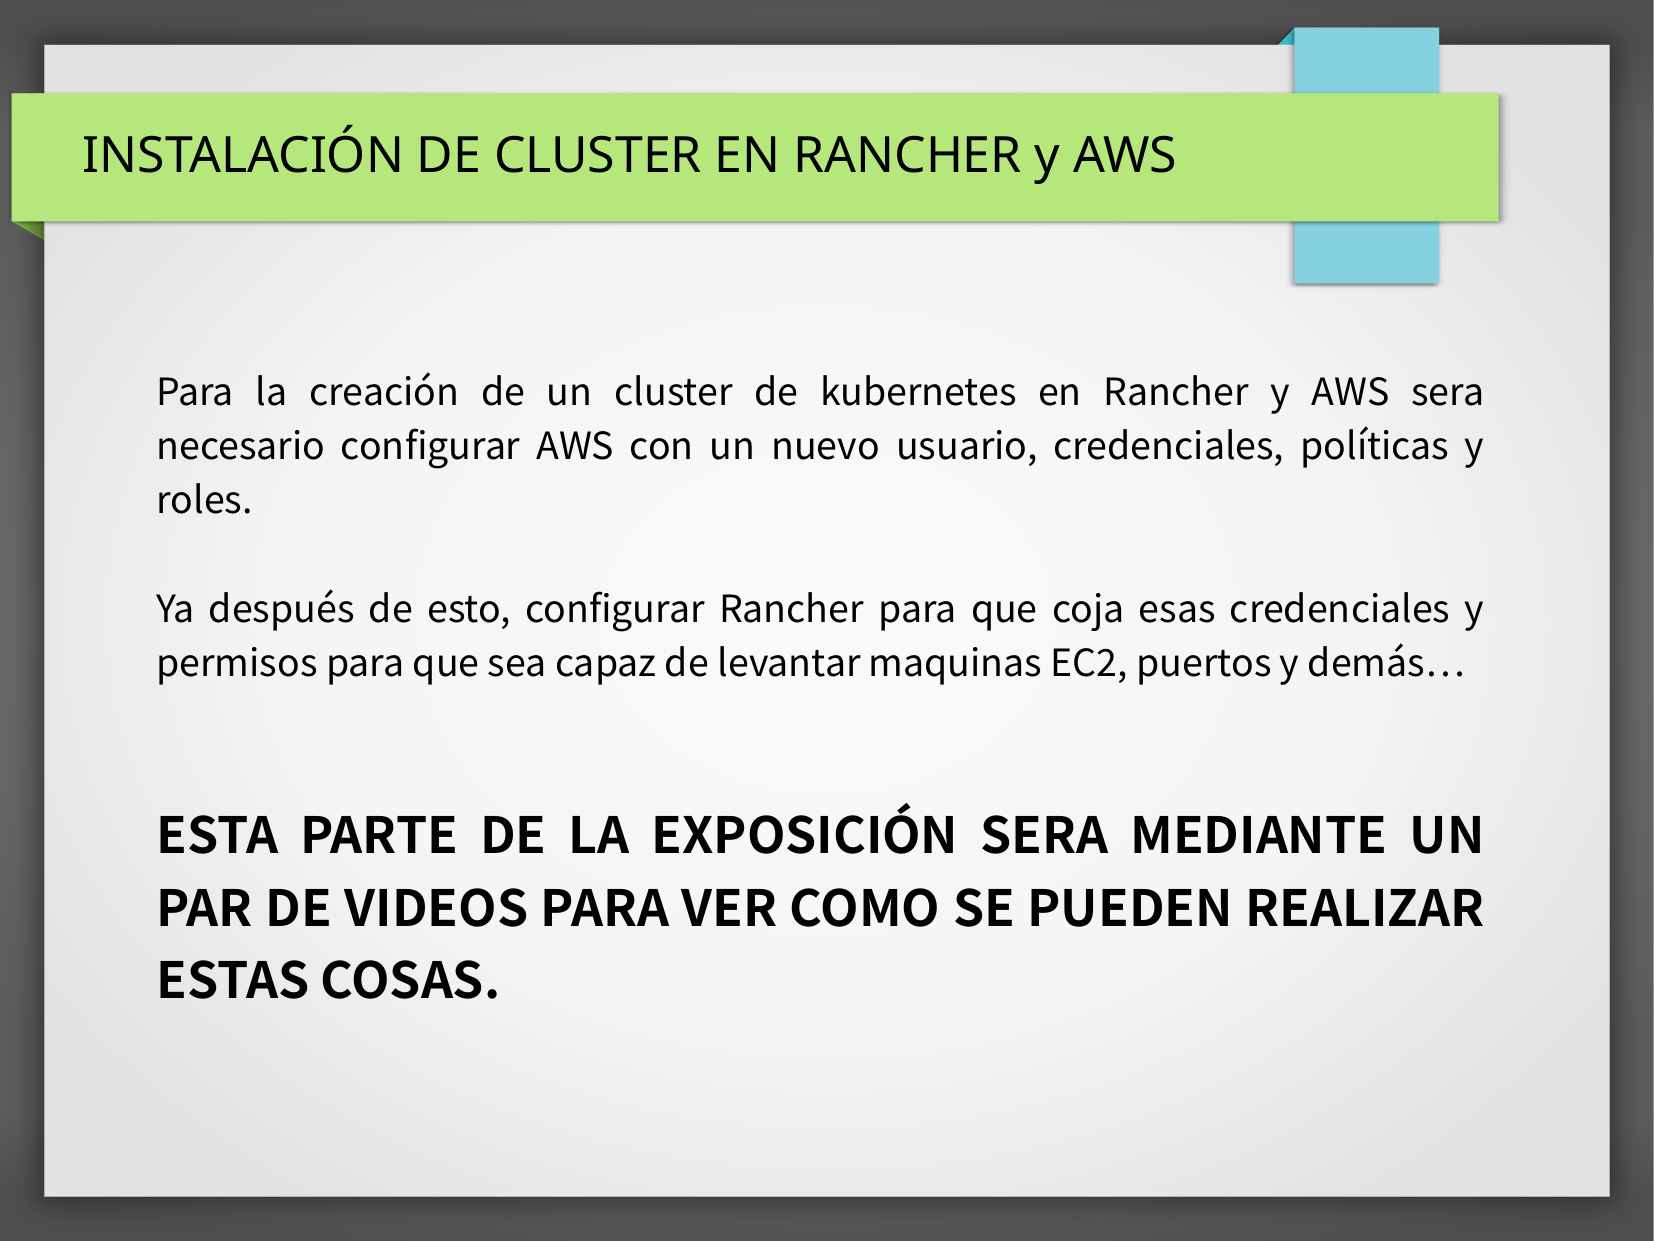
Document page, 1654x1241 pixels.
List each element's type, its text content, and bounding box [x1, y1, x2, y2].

title INSTALACIÓN DE CLUSTER EN RANCHER y AWS [82, 94, 1264, 213]
text_box Para la creación de un cluster de kubernetes en Rancher y AWS sera necesario configurar AWS con un nuevo usuario, credenciales, políticas y roles. Ya después de esto, configurar Rancher para que coja esas credenciales y permisos para que sea capaz de levantar maquinas EC2, puertos y demás… ESTA PARTE DE LA EXPOSICIÓN SERA MEDIANTE UN PAR DE VIDEOS PARA VER COMO SE PUEDEN REALIZAR ESTAS COSAS. [141, 354, 1501, 1021]
picture [0, 0, 1654, 1241]
